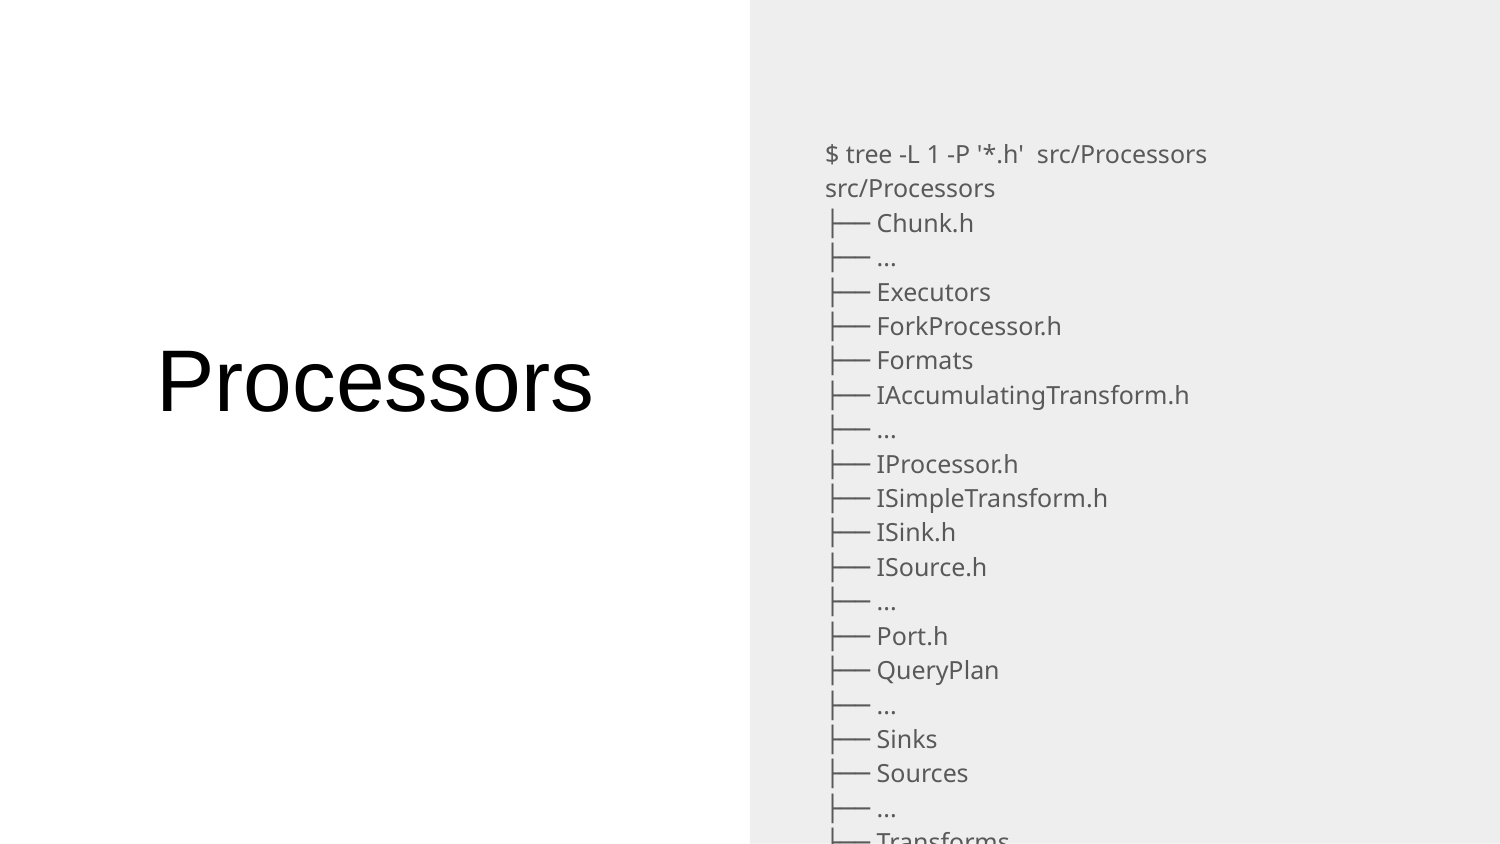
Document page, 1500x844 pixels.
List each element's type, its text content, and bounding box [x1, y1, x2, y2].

list $ tree -L 1 -P '*.h' src/Processors src/Processors ├── Chunk.h ├── ... ├── Executors ├── ForkProcessor.h ├── Formats ├── IAccumulatingTransform.h ├── ... ├── IProcessor.h ├── ISimpleTransform.h ├── ISink.h ├── ISource.h ├── ... ├── Port.h ├── QueryPlan ├── ... ├── Sinks ├── Sources ├── ... ├── Transforms [810, 118, 1440, 725]
title Processors [43, 202, 708, 446]
